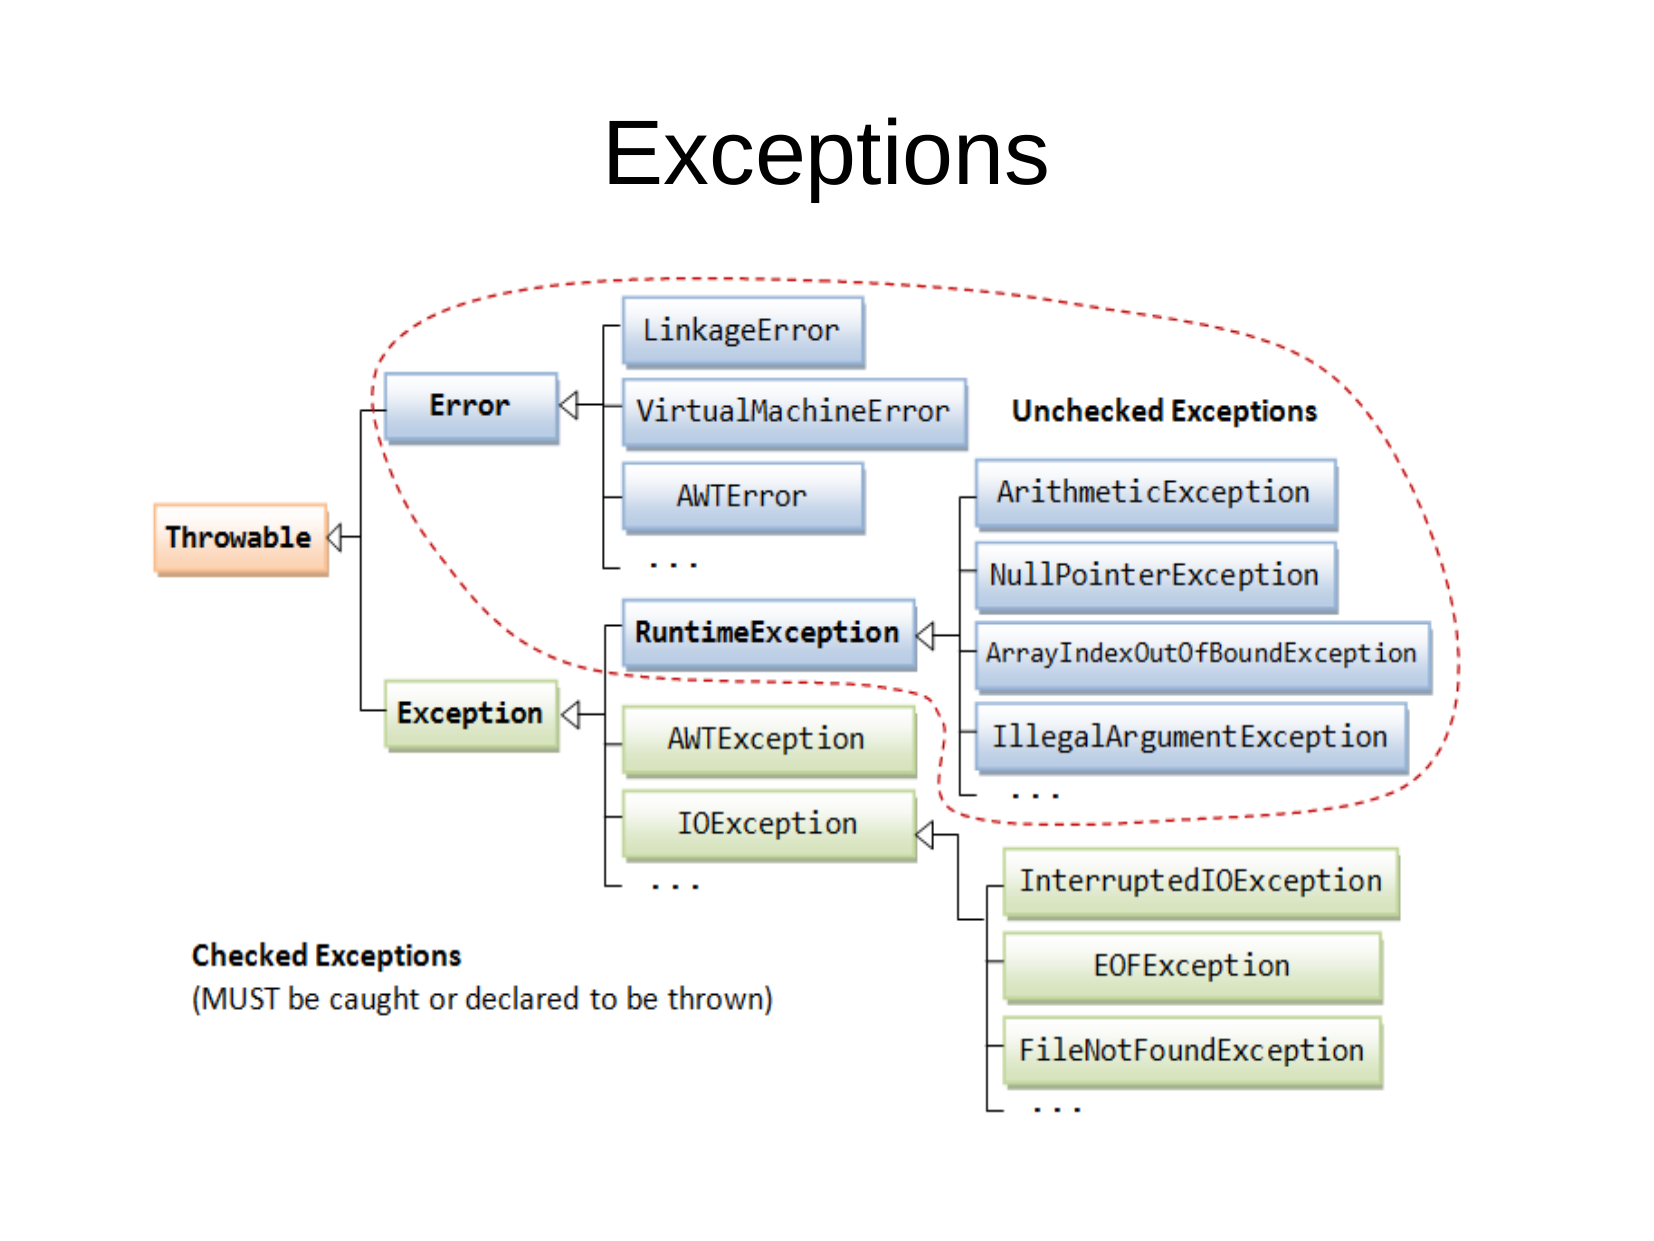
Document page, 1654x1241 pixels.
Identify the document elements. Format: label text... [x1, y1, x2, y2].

title Exceptions [82, 49, 1571, 257]
picture [125, 256, 1486, 1142]
